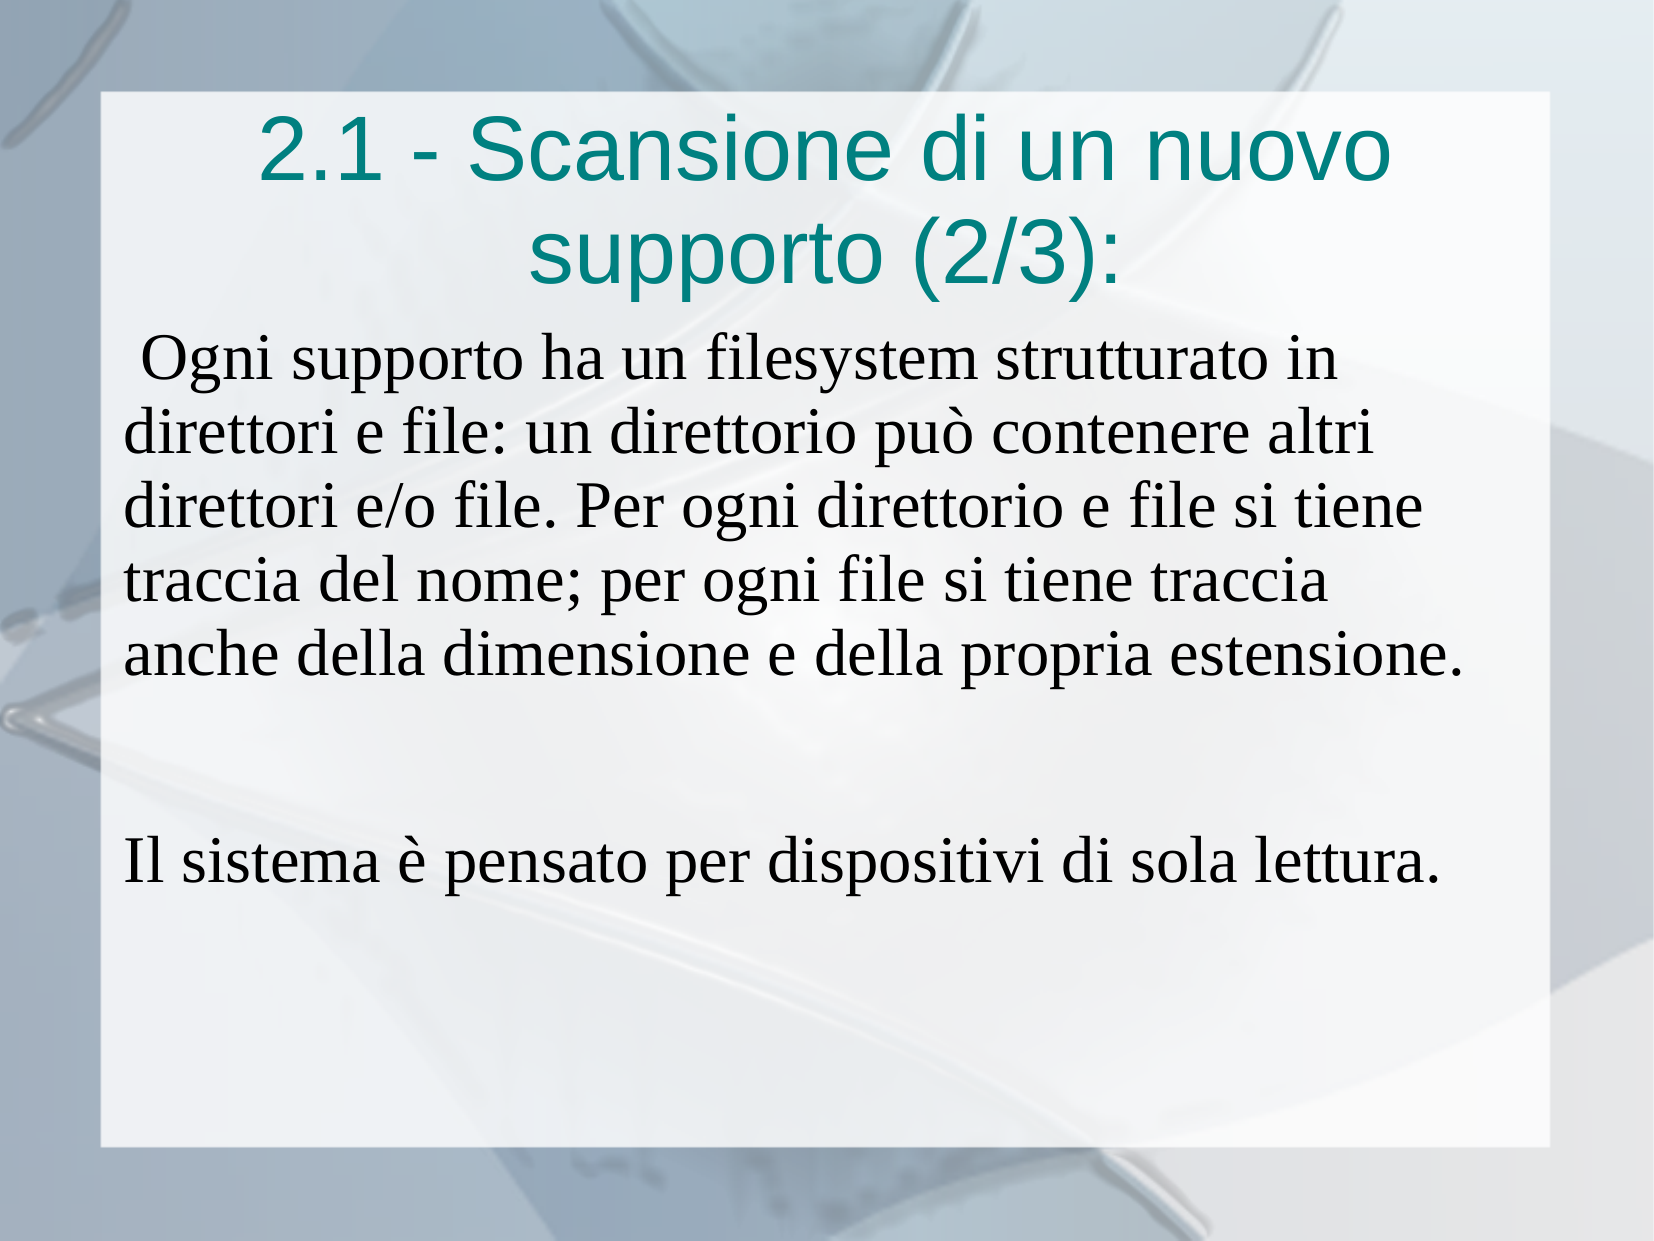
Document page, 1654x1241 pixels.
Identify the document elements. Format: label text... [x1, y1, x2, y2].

list Ogni supporto ha un filesystem strutturato in direttori e file: un direttorio può contenere altri direttori e/o file. Per ogni direttorio e file si tiene traccia del nome; per ogni file si tiene traccia anche della dimensione e della propria estensione. Il sistema è pensato per dispositivi di sola lettura. [124, 319, 1489, 931]
picture [0, 0, 1654, 1241]
title 2.1 - Scansione di un nuovo supporto (2/3): [118, 97, 1536, 303]
